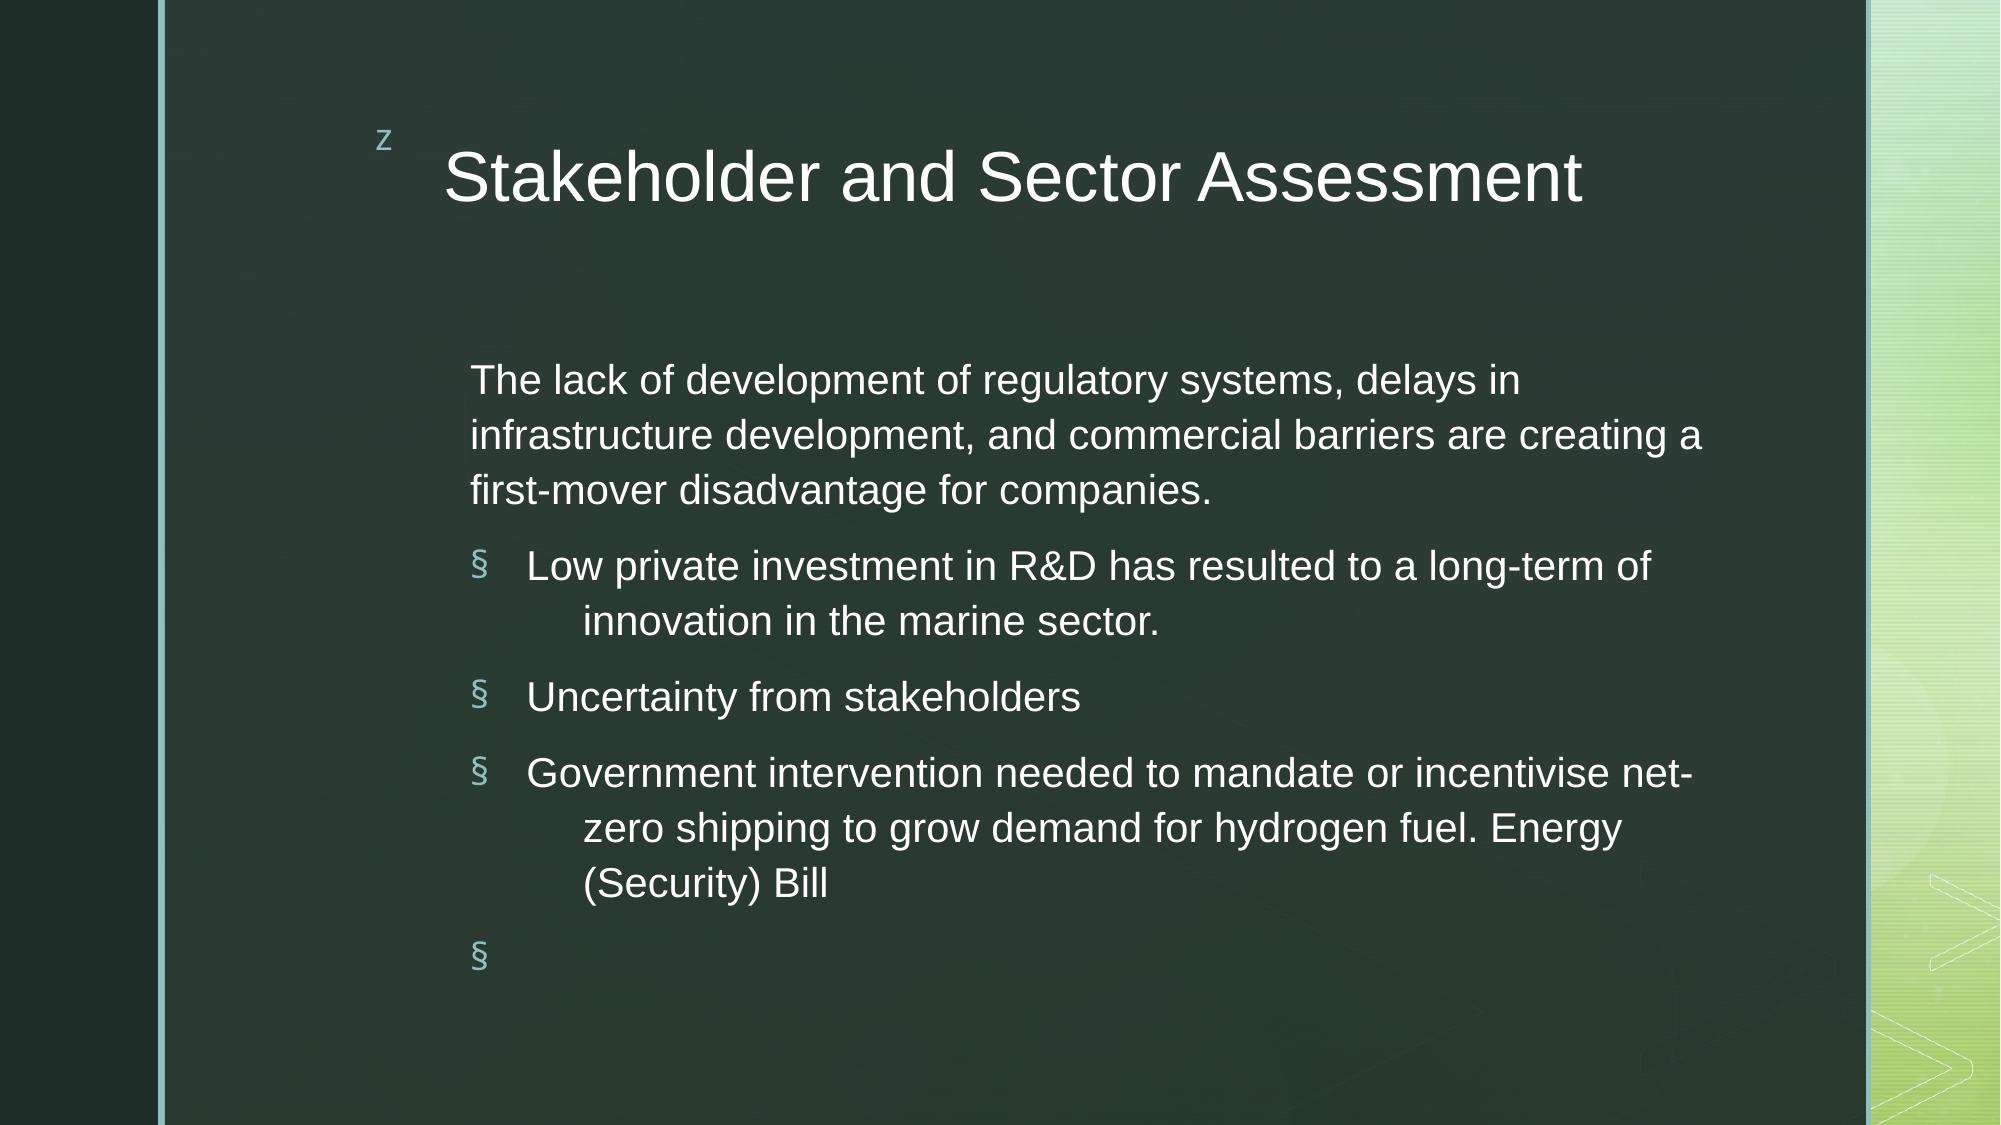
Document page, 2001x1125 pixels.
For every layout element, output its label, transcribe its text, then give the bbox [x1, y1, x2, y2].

title Stakeholder and Sector Assessment [428, 132, 1734, 310]
list The lack of development of regulatory systems, delays in infrastructure development, and commercial barriers are creating a first-mover disadvantage for companies. Low private investment in R&D has resulted to a long-term of innovation in the marine sector. Uncertainty from stakeholders Government intervention needed to mandate or incentivise net-zero shipping to grow demand for hydrogen fuel. Energy (Security) Bill [454, 336, 1734, 993]
